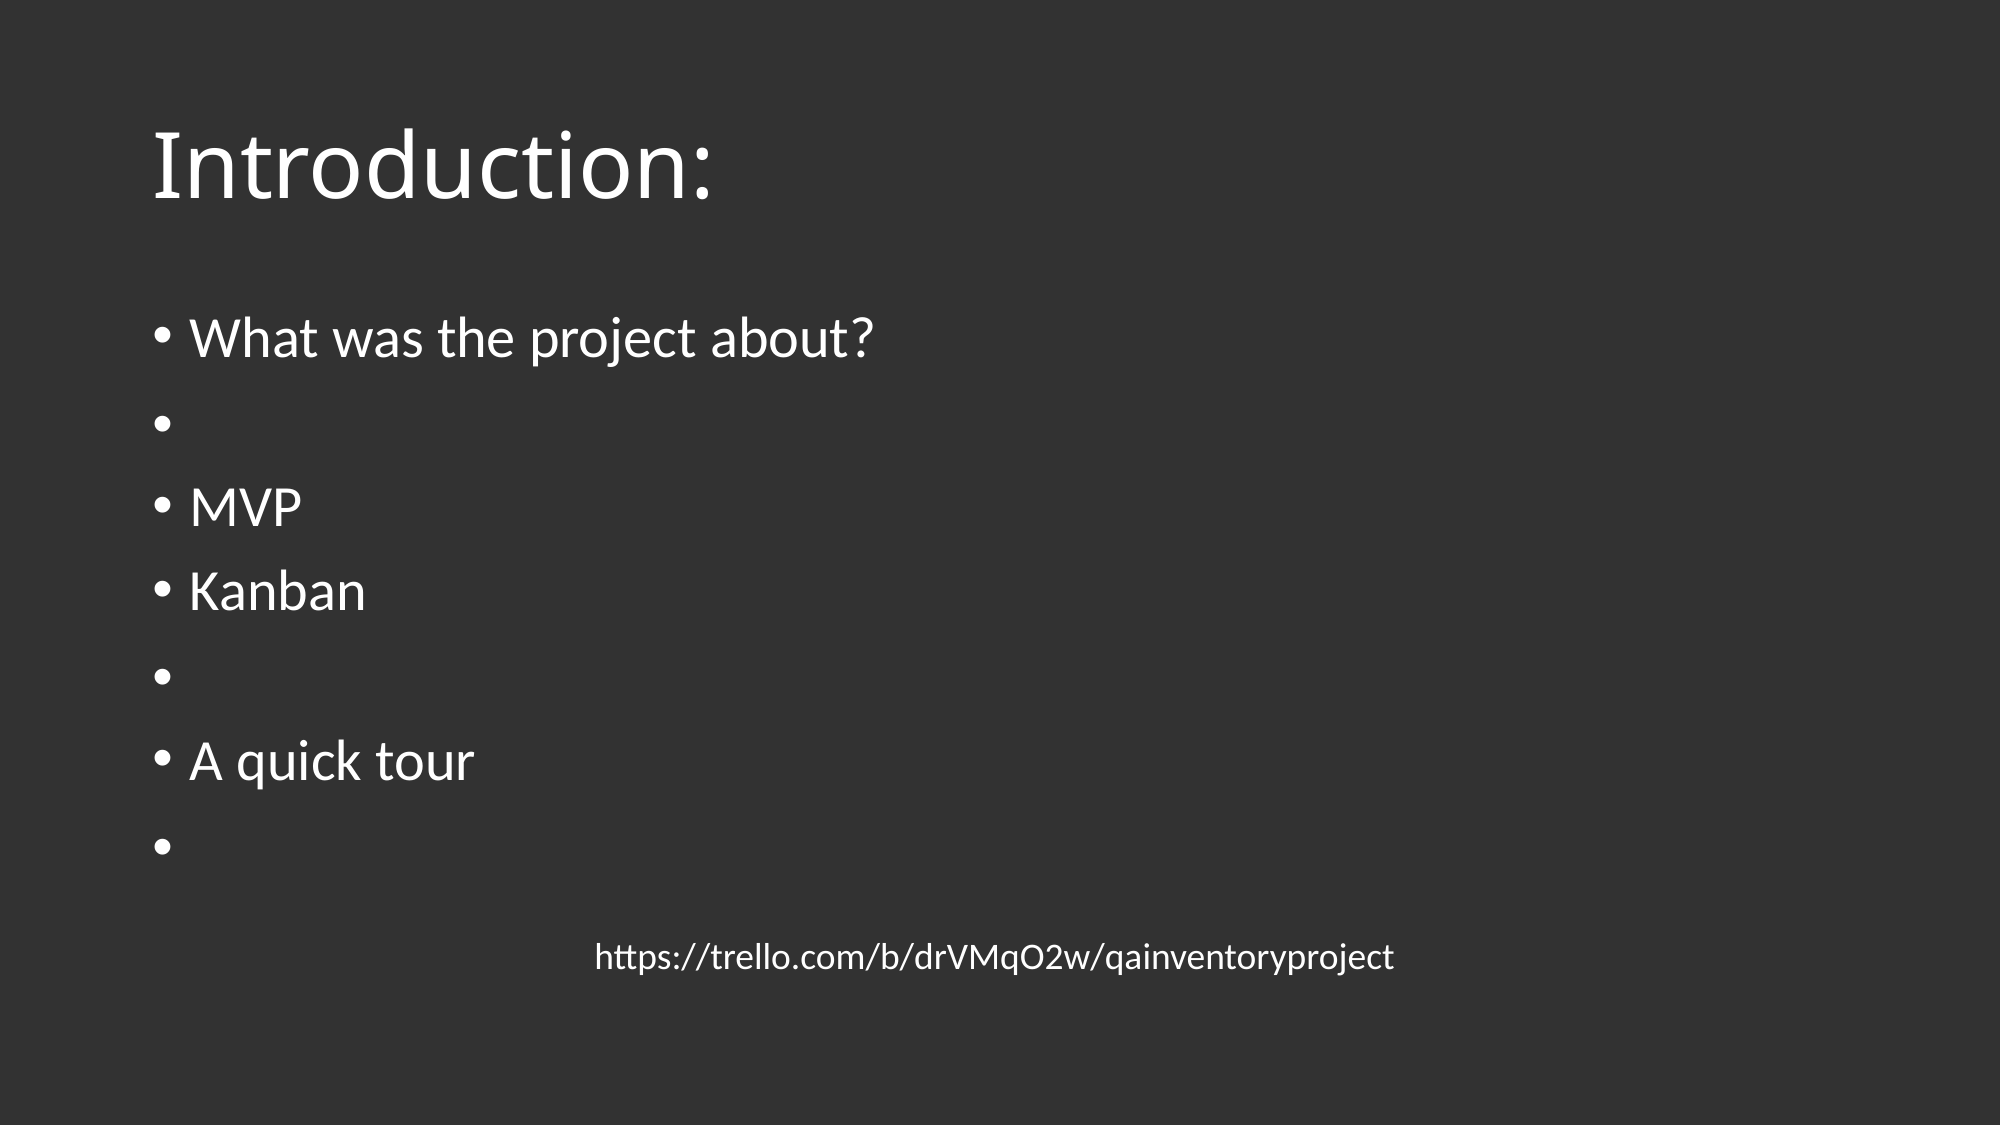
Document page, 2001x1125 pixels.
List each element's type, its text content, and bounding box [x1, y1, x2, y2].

list What was the project about? MVP Kanban A quick tour [137, 299, 1863, 1014]
title Introduction: [137, 59, 1863, 278]
text_box https://trello.com/b/drVMqO2w/qainventoryproject [579, 924, 1421, 986]
